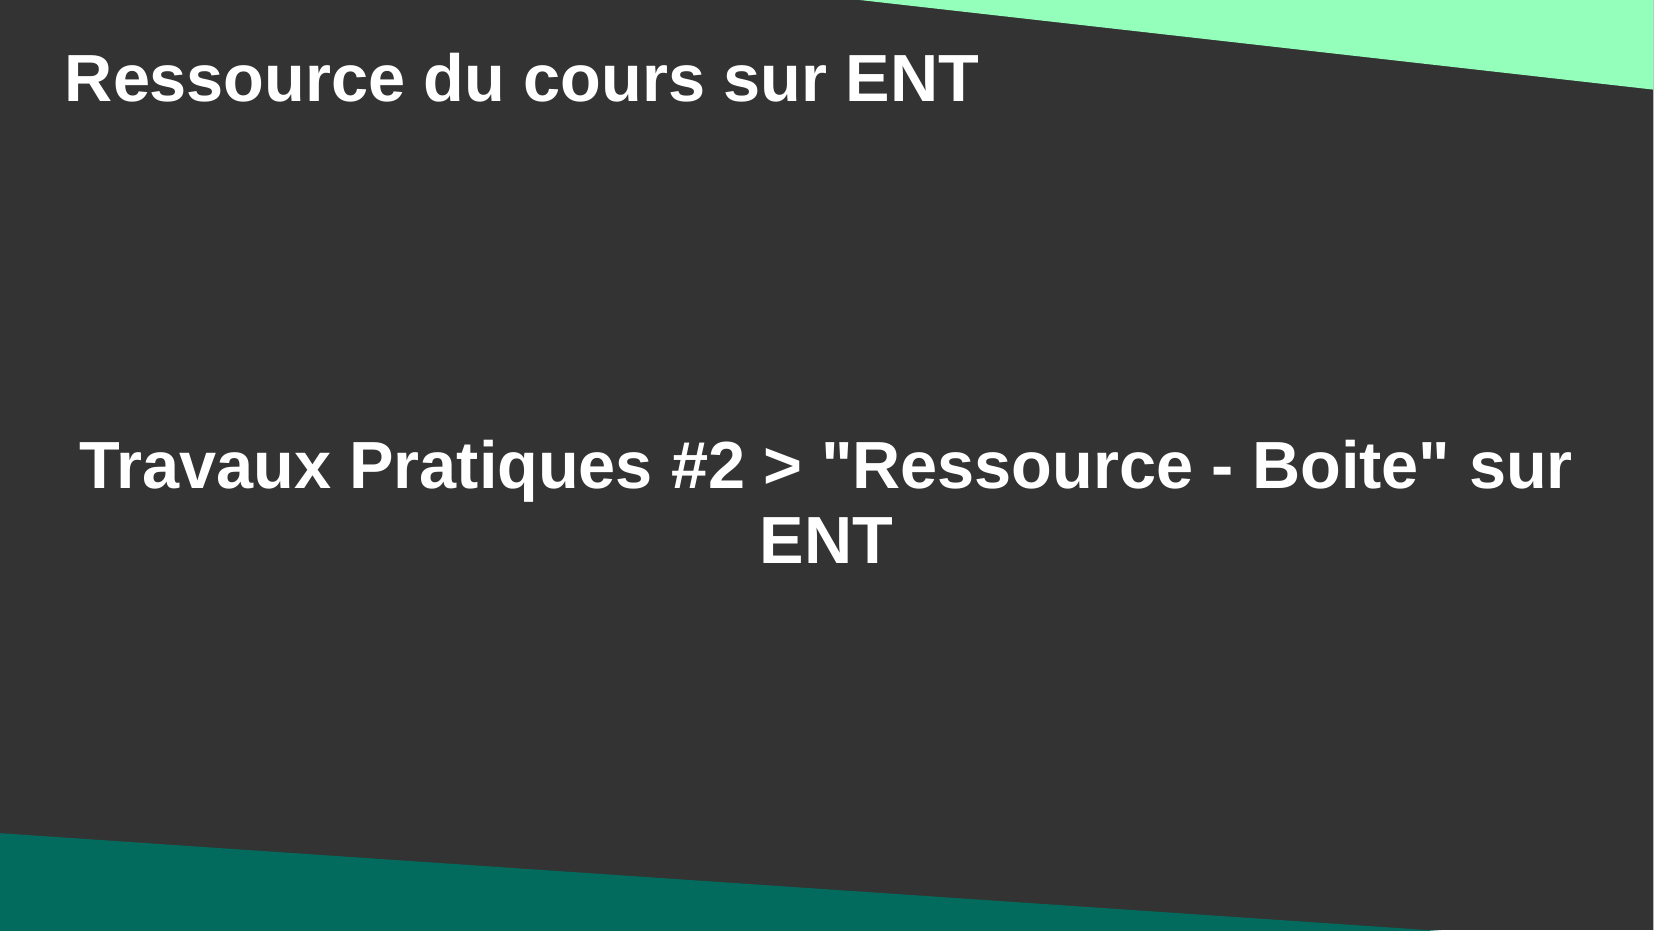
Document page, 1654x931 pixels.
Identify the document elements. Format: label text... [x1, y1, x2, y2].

text_box [859, 0, 1654, 90]
title Travaux Pratiques #2 > "Ressource - Boite" sur ENT [31, 427, 1622, 578]
title Ressource du cours sur ENT [64, 40, 1553, 118]
